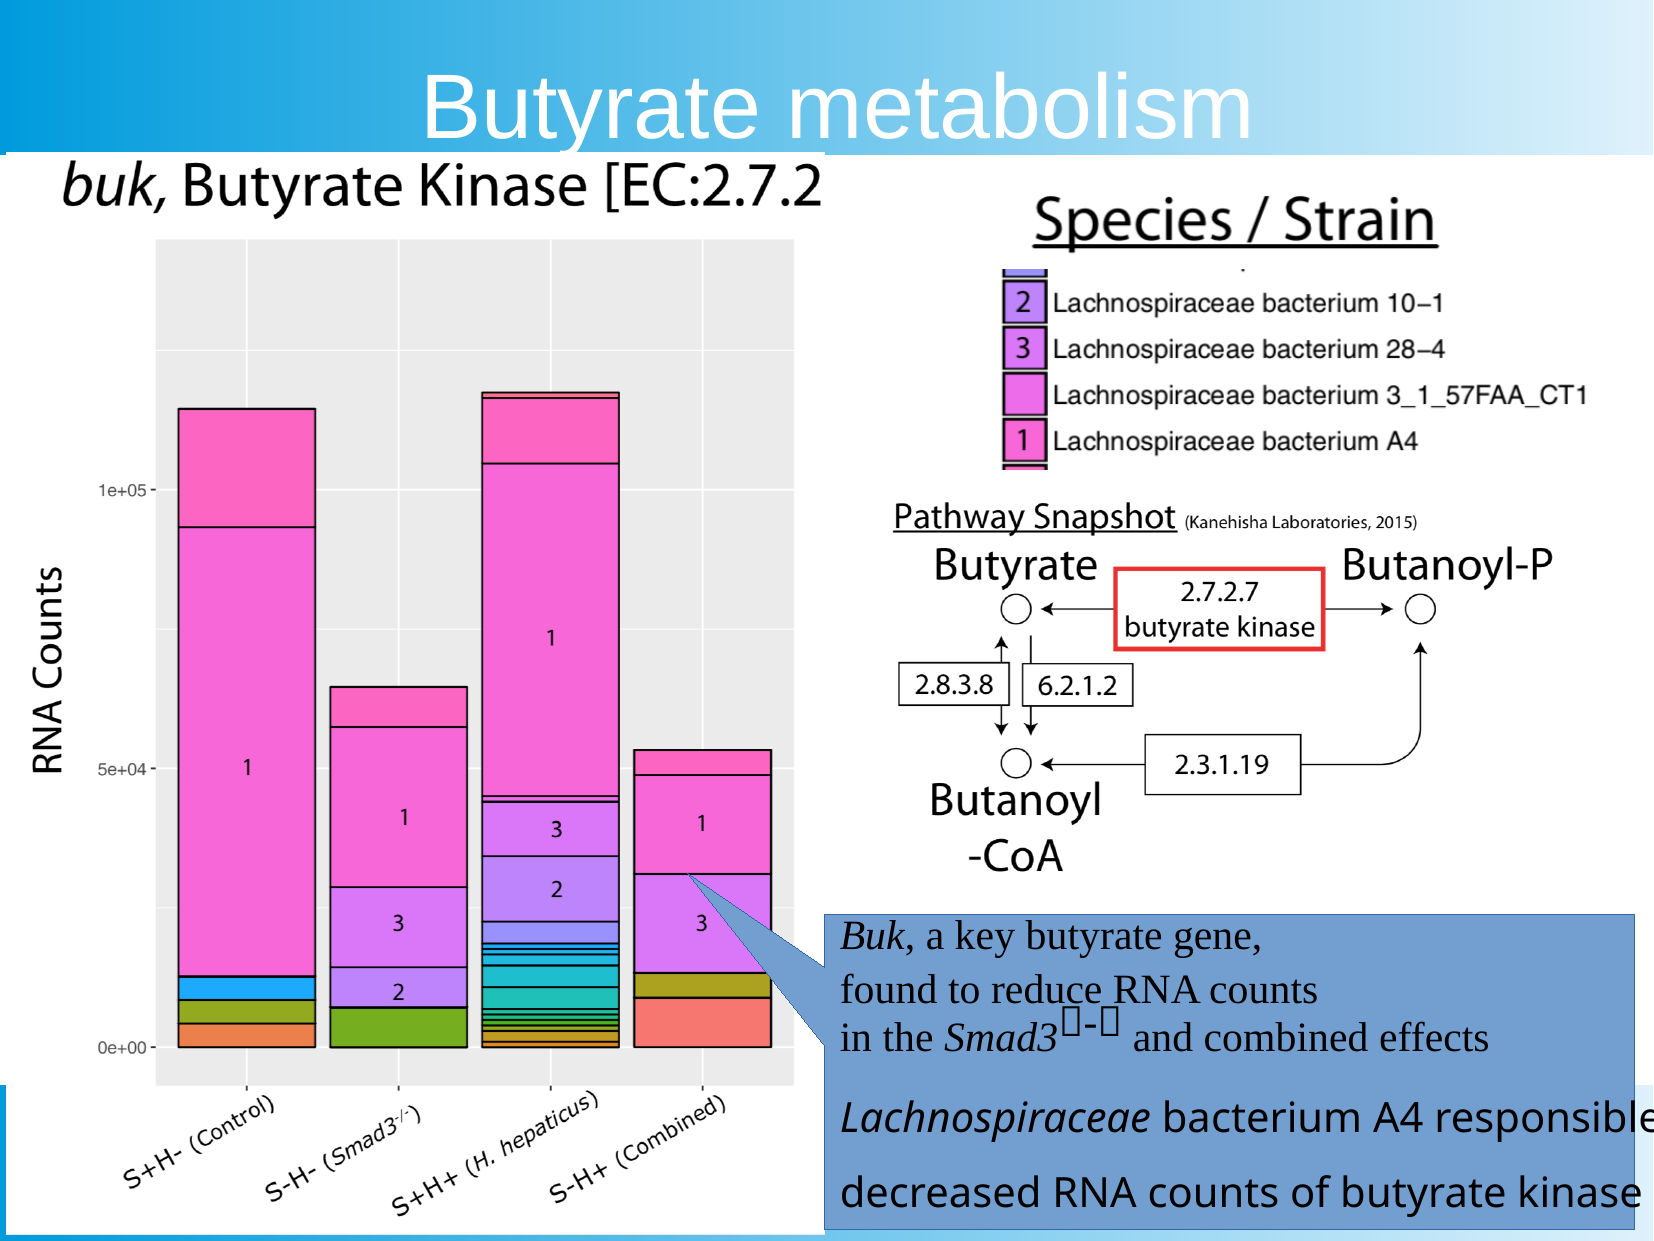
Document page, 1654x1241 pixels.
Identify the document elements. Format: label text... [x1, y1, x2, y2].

text_box Buk, a key butyrate gene, found to reduce RNA counts in the Smad3􏰅-􏰅 and combined effects Lachnospiraceae bacterium A4 responsible for decreased RNA counts of butyrate kinase [687, 873, 1635, 1230]
picture [885, 495, 1571, 886]
picture [978, 269, 1620, 470]
picture [1021, 173, 1455, 266]
text_box Butyrate metabolism [420, 49, 1571, 154]
picture [6, 0, 826, 1240]
